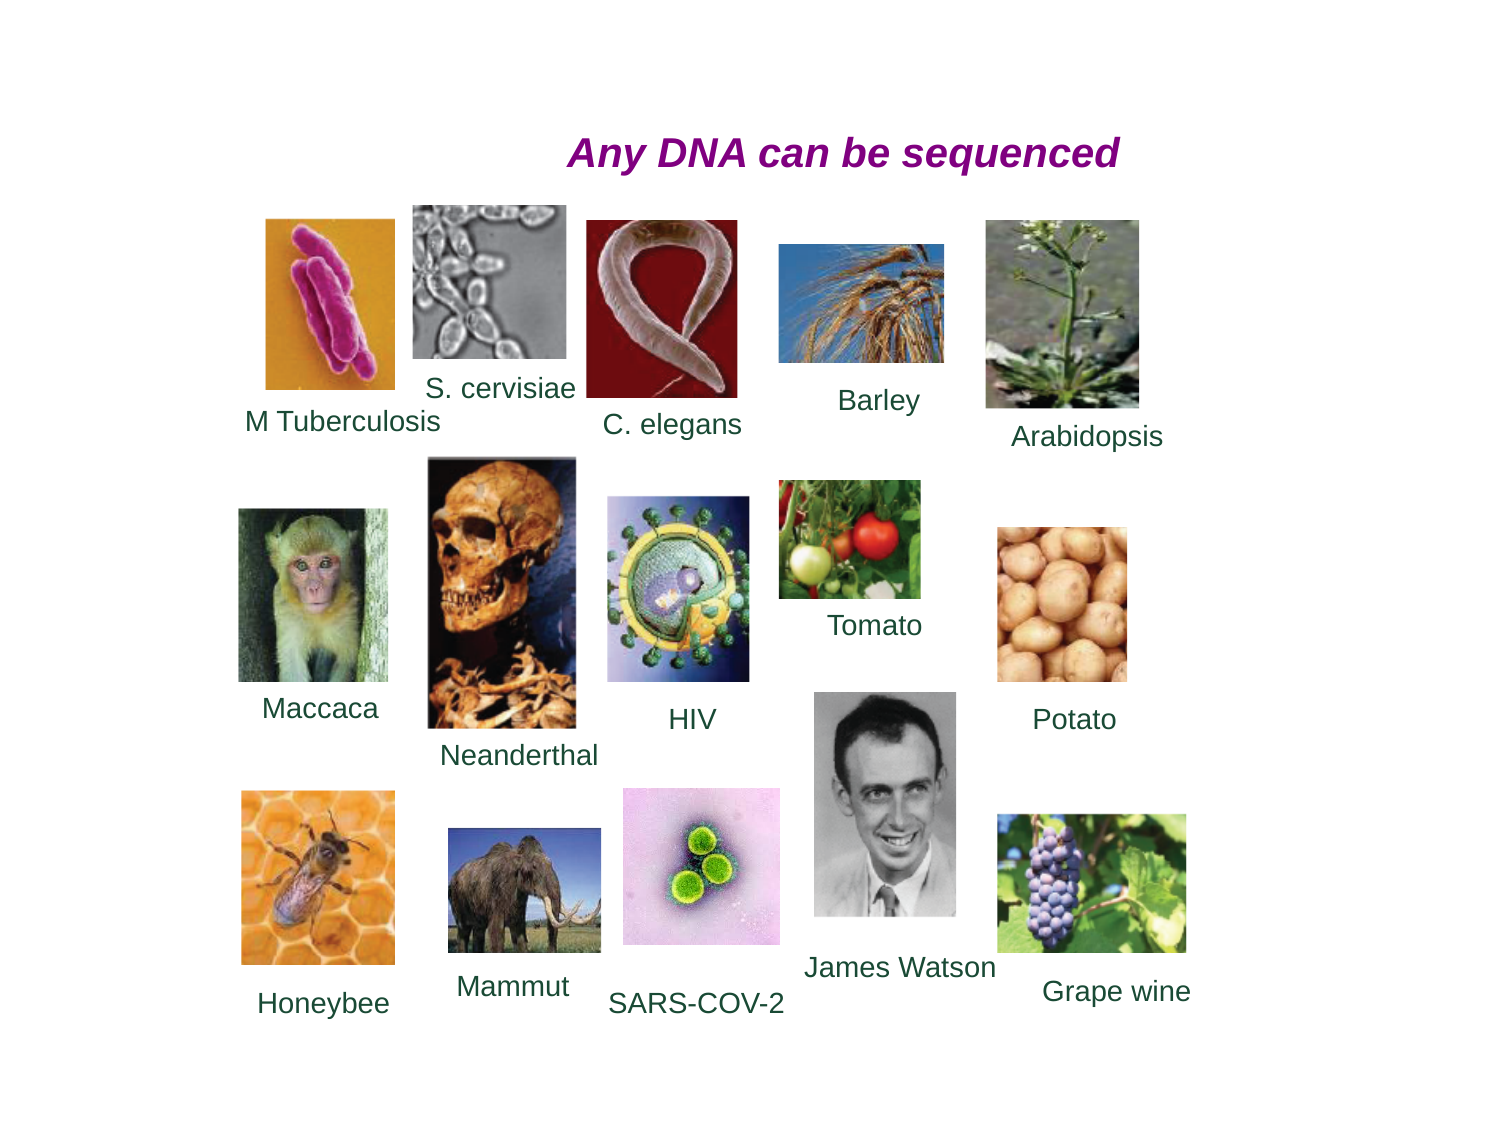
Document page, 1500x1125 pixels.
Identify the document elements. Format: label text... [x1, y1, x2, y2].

text_box SARS-COV-2 [557, 976, 801, 1027]
text_box Potato [982, 692, 1132, 744]
picture [997, 527, 1128, 682]
picture [814, 692, 957, 918]
picture [241, 787, 395, 965]
text_box Barley [787, 373, 936, 425]
picture [264, 217, 395, 390]
picture [985, 220, 1140, 409]
text_box Grape wine [991, 964, 1207, 1015]
picture [997, 811, 1187, 953]
picture [448, 826, 602, 953]
text_box Neanderthal [389, 728, 614, 779]
text_box HIV [618, 692, 733, 744]
text_box S. cervisiae [374, 362, 592, 413]
picture [583, 220, 738, 397]
picture [412, 205, 567, 359]
picture [778, 480, 921, 598]
picture [778, 244, 945, 363]
text_box Maccaca [211, 681, 395, 732]
picture [607, 492, 750, 682]
text_box Tomato [776, 598, 938, 649]
text_box Arabidopsis [960, 409, 1179, 460]
text_box C. elegans [552, 397, 758, 449]
text_box Honeybee [206, 976, 406, 1027]
picture [623, 788, 780, 945]
text_box James Watson [753, 940, 1012, 992]
picture [234, 503, 389, 681]
text_box Any DNA can be sequenced [516, 118, 1135, 184]
picture [424, 456, 579, 728]
text_box Mammut [406, 959, 585, 1010]
text_box M Tuberculosis [194, 394, 457, 445]
